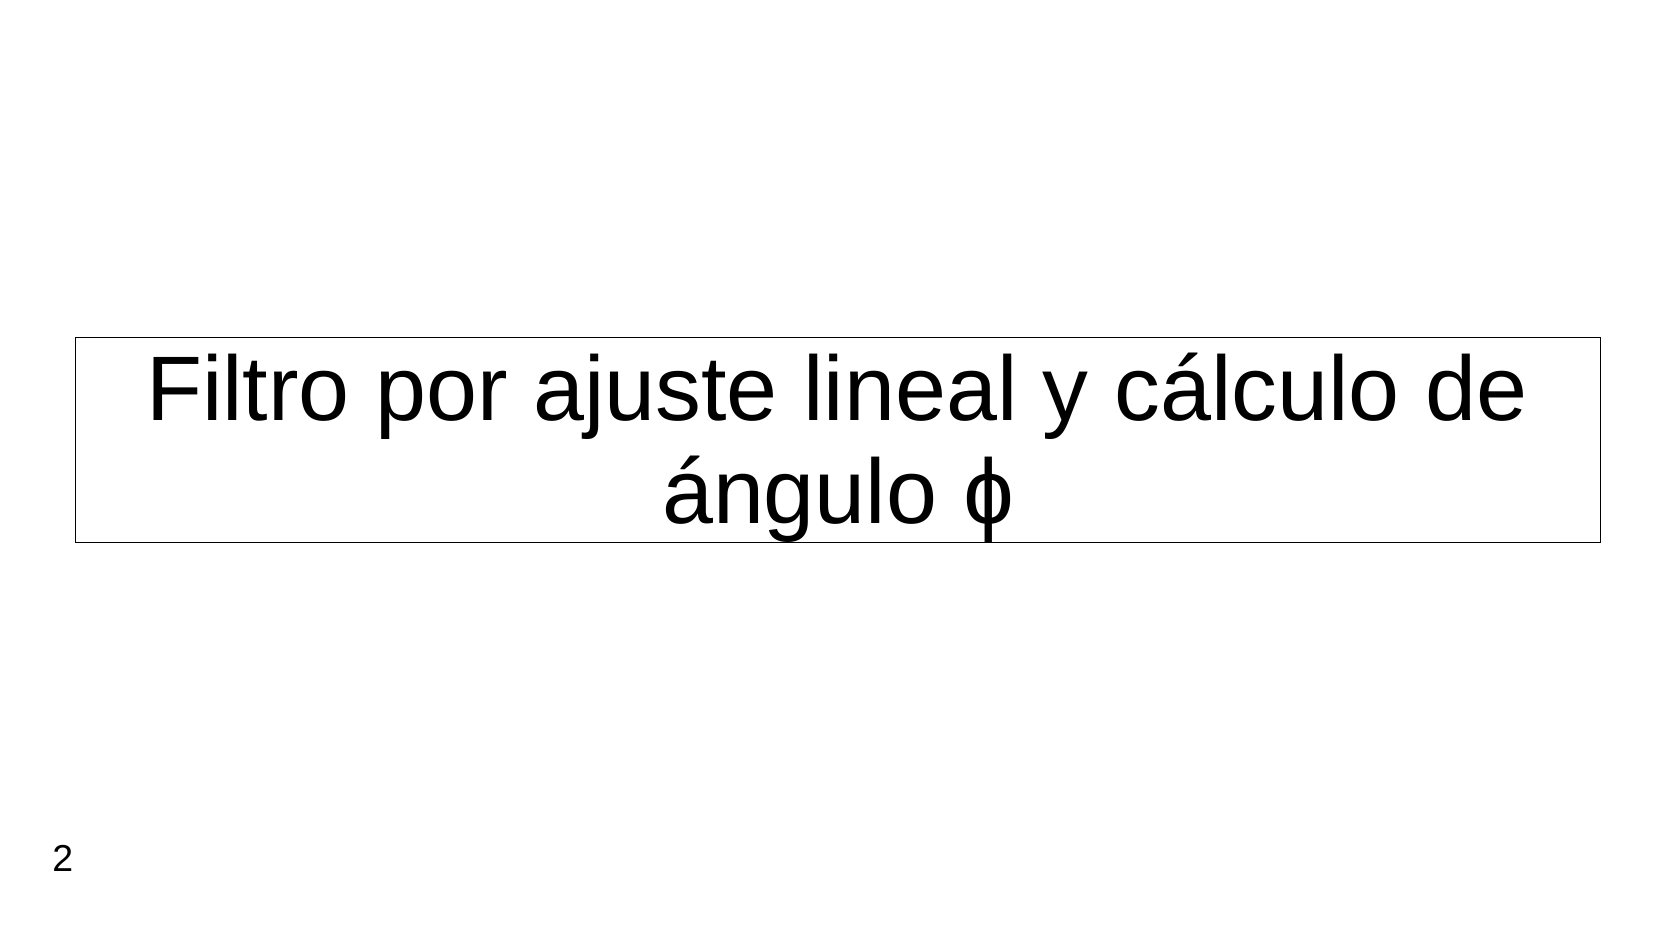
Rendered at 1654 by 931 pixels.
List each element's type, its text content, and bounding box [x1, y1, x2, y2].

title Filtro por ajuste lineal y cálculo de ángulo ɸ [75, 337, 1601, 543]
text_box <number> [37, 829, 667, 901]
